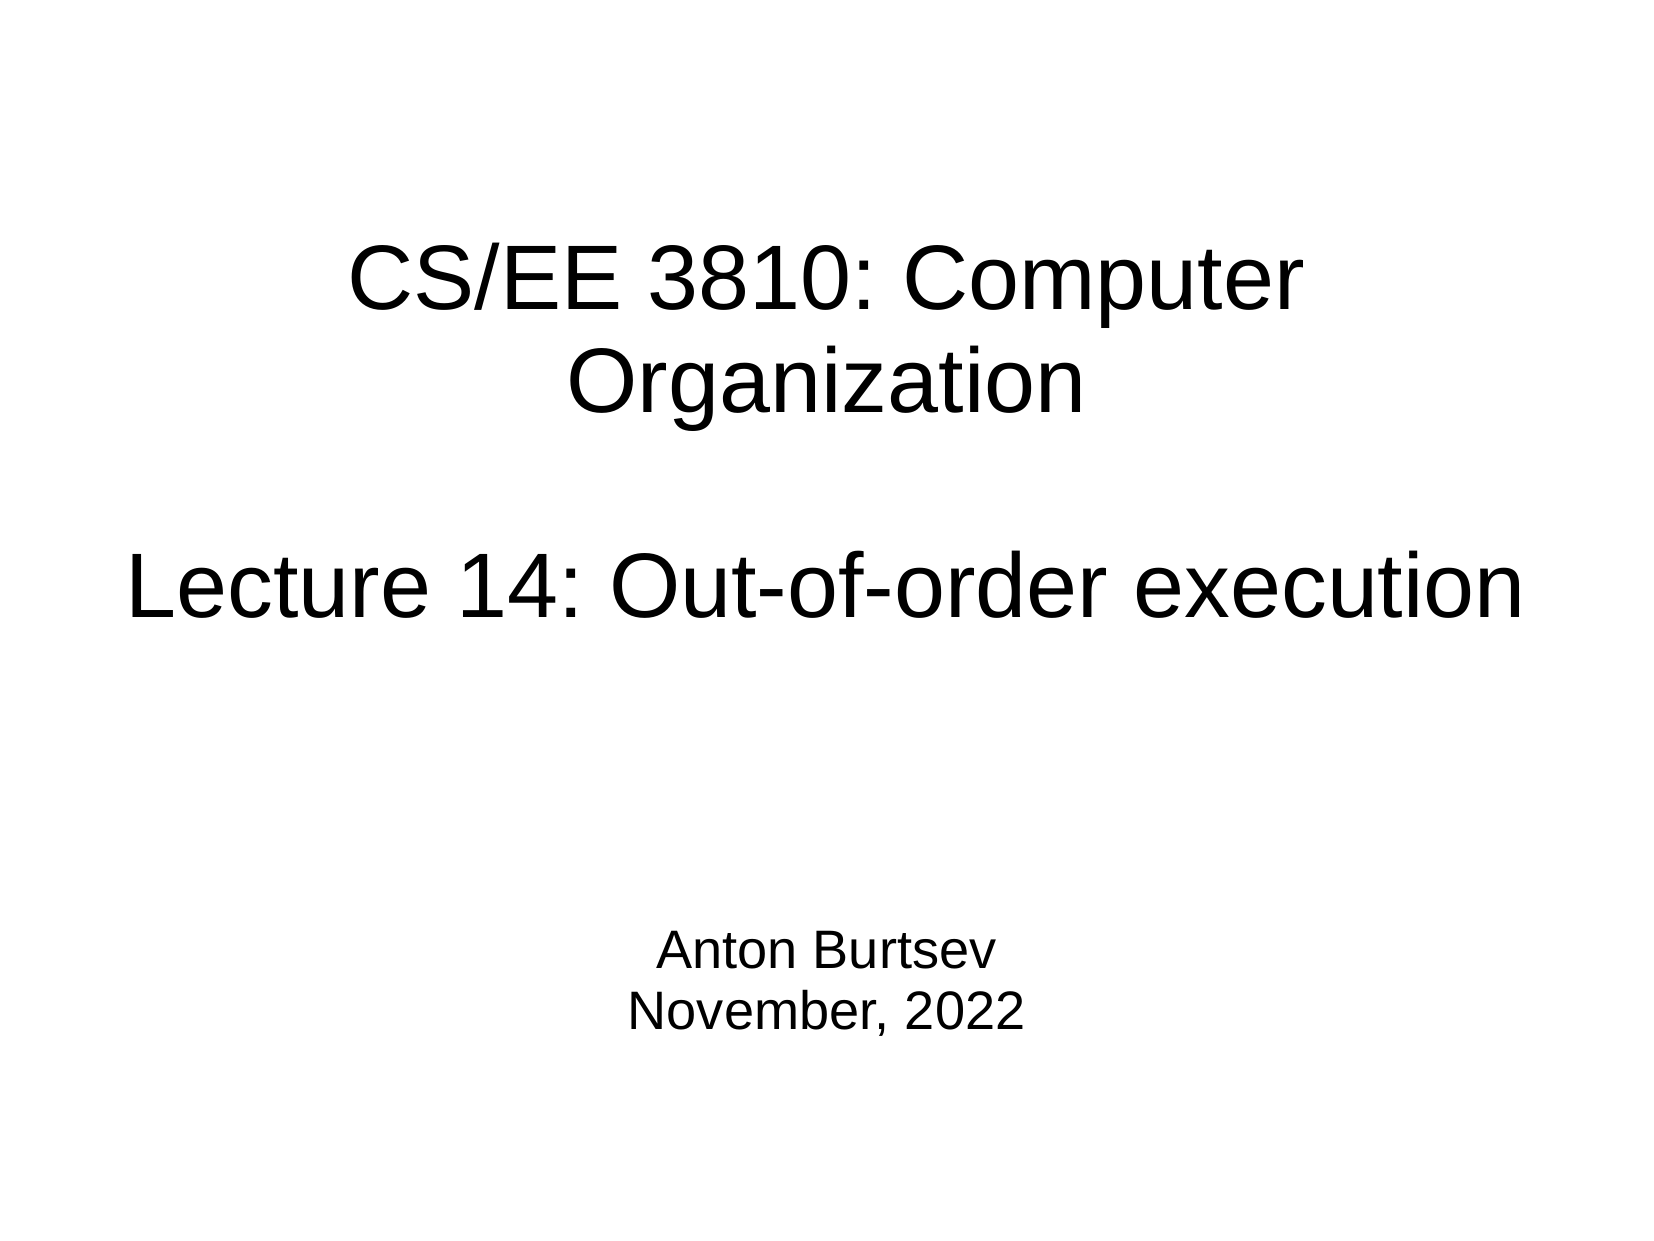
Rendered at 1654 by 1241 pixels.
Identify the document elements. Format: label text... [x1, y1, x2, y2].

subtitle Anton Burtsev November, 2022 [82, 637, 1571, 1109]
title CS/EE 3810: Computer Organization Lecture 14: Out-of-order execution [82, 113, 1571, 637]
